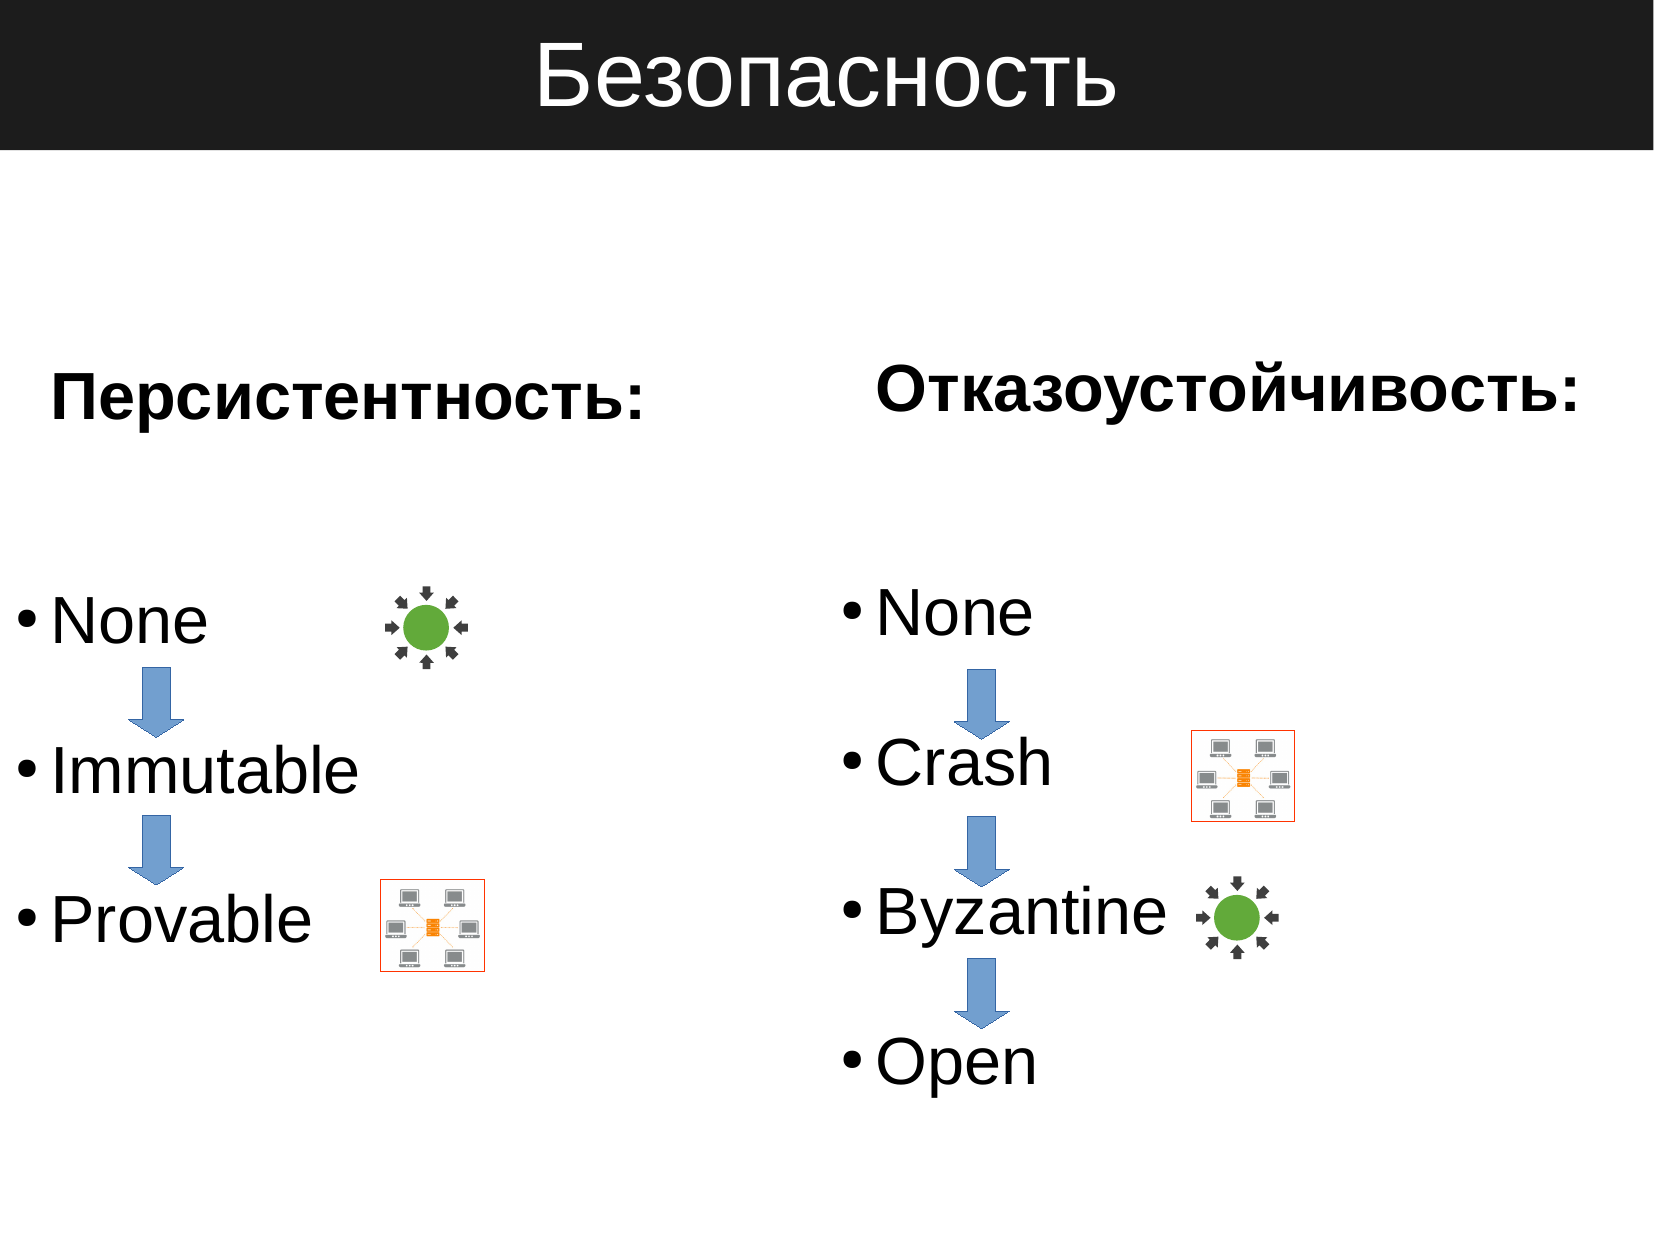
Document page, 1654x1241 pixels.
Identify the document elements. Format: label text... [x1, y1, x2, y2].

picture [380, 879, 485, 972]
picture [1193, 873, 1283, 961]
subtitle Персистентность: None Immutable Provable [15, 210, 649, 1032]
picture [1191, 730, 1295, 822]
text_box [954, 958, 1010, 1029]
text_box [954, 669, 1010, 740]
text_box [128, 815, 184, 885]
text_box Отказоустойчивость: None Crash Byzantine Open [840, 211, 1583, 1164]
picture [382, 583, 472, 671]
title Безопасность [0, 0, 1654, 151]
text_box [954, 816, 1010, 887]
text_box [128, 667, 184, 738]
